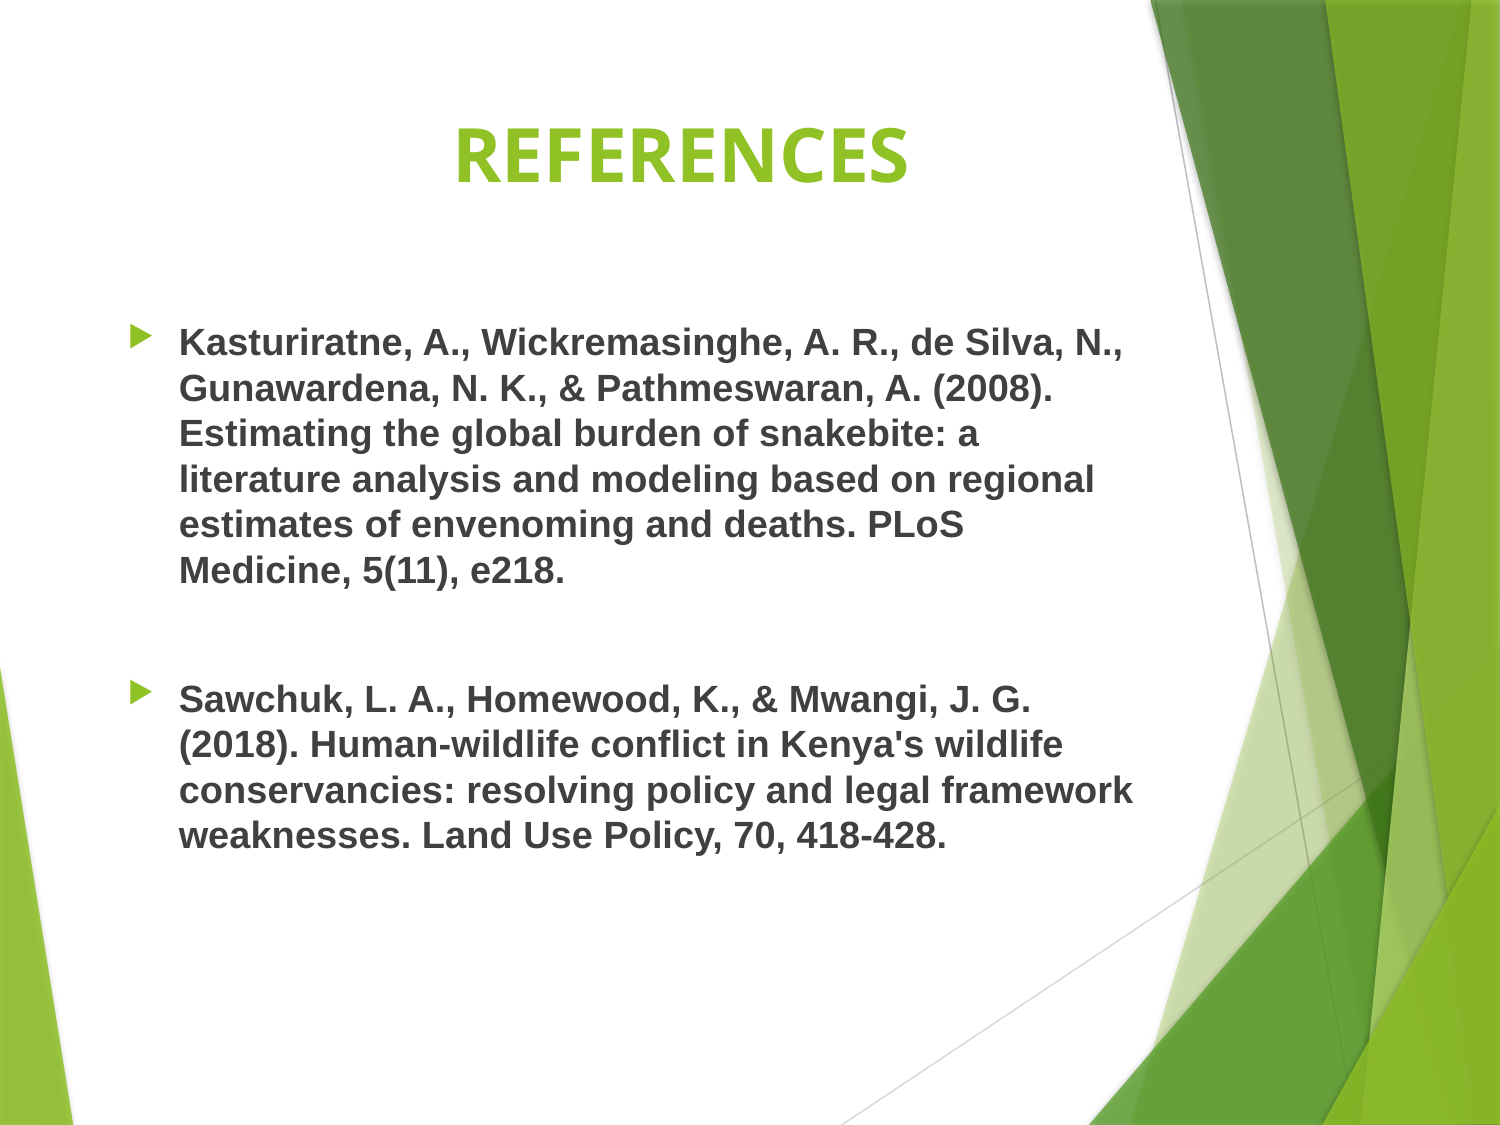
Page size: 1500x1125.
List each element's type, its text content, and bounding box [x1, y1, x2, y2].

title REFERENCES [437, 99, 1142, 244]
list Kasturiratne, A., Wickremasinghe, A. R., de Silva, N., Gunawardena, N. K., & Pathmeswaran, A. (2008). Estimating the global burden of snakebite: a literature analysis and modeling based on regional estimates of envenoming and deaths. PLoS Medicine, 5(11), e218. Sawchuk, L. A., Homewood, K., & Mwangi, J. G. (2018). Human-wildlife conflict in Kenya's wildlife conservancies: resolving policy and legal framework weaknesses. Land Use Policy, 70, 418-428. [112, 244, 1154, 881]
